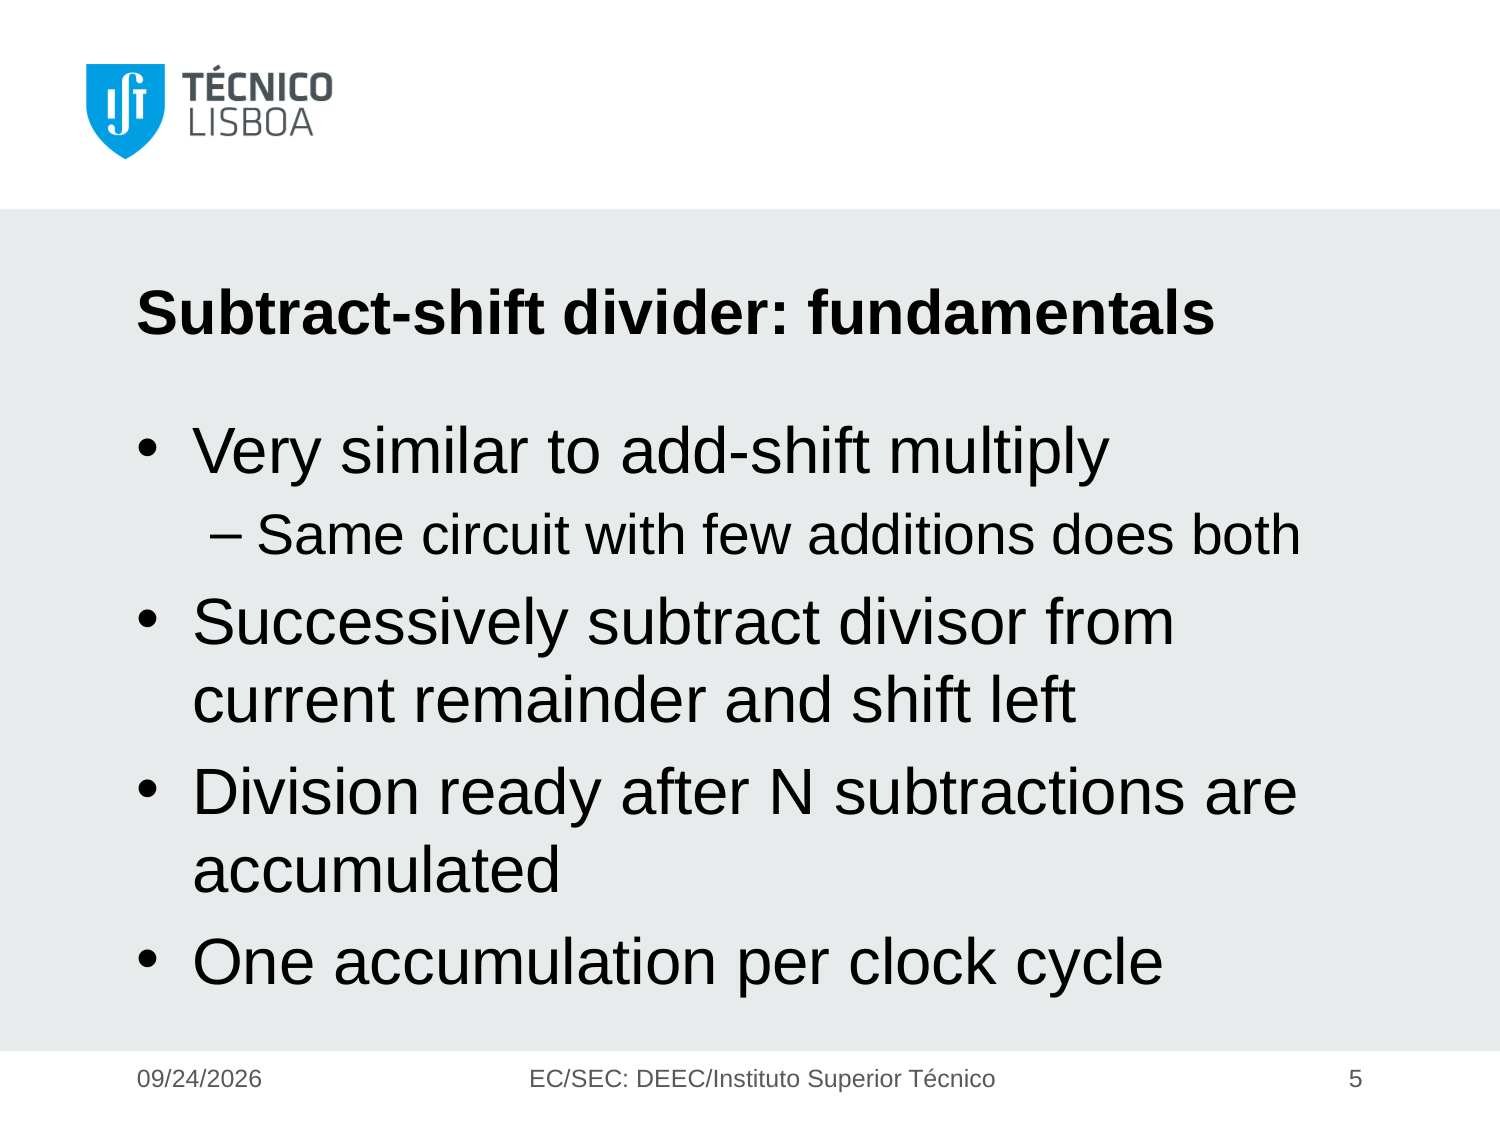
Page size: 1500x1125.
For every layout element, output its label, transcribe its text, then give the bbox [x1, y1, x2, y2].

title Subtract-shift divider: fundamentals [121, 237, 1378, 381]
slide_number <number> [1077, 1052, 1378, 1103]
list Very similar to add-shift multiply Same circuit with few additions does both Successively subtract divisor from current remainder and shift left Division ready after N subtractions are accumulated One accumulation per clock cycle [121, 400, 1378, 1005]
picture [0, 0, 1500, 1125]
footer EC/SEC: DEEC/Instituto Superior Técnico [512, 1052, 1021, 1103]
slide_number 10/30/2018 [121, 1052, 425, 1103]
